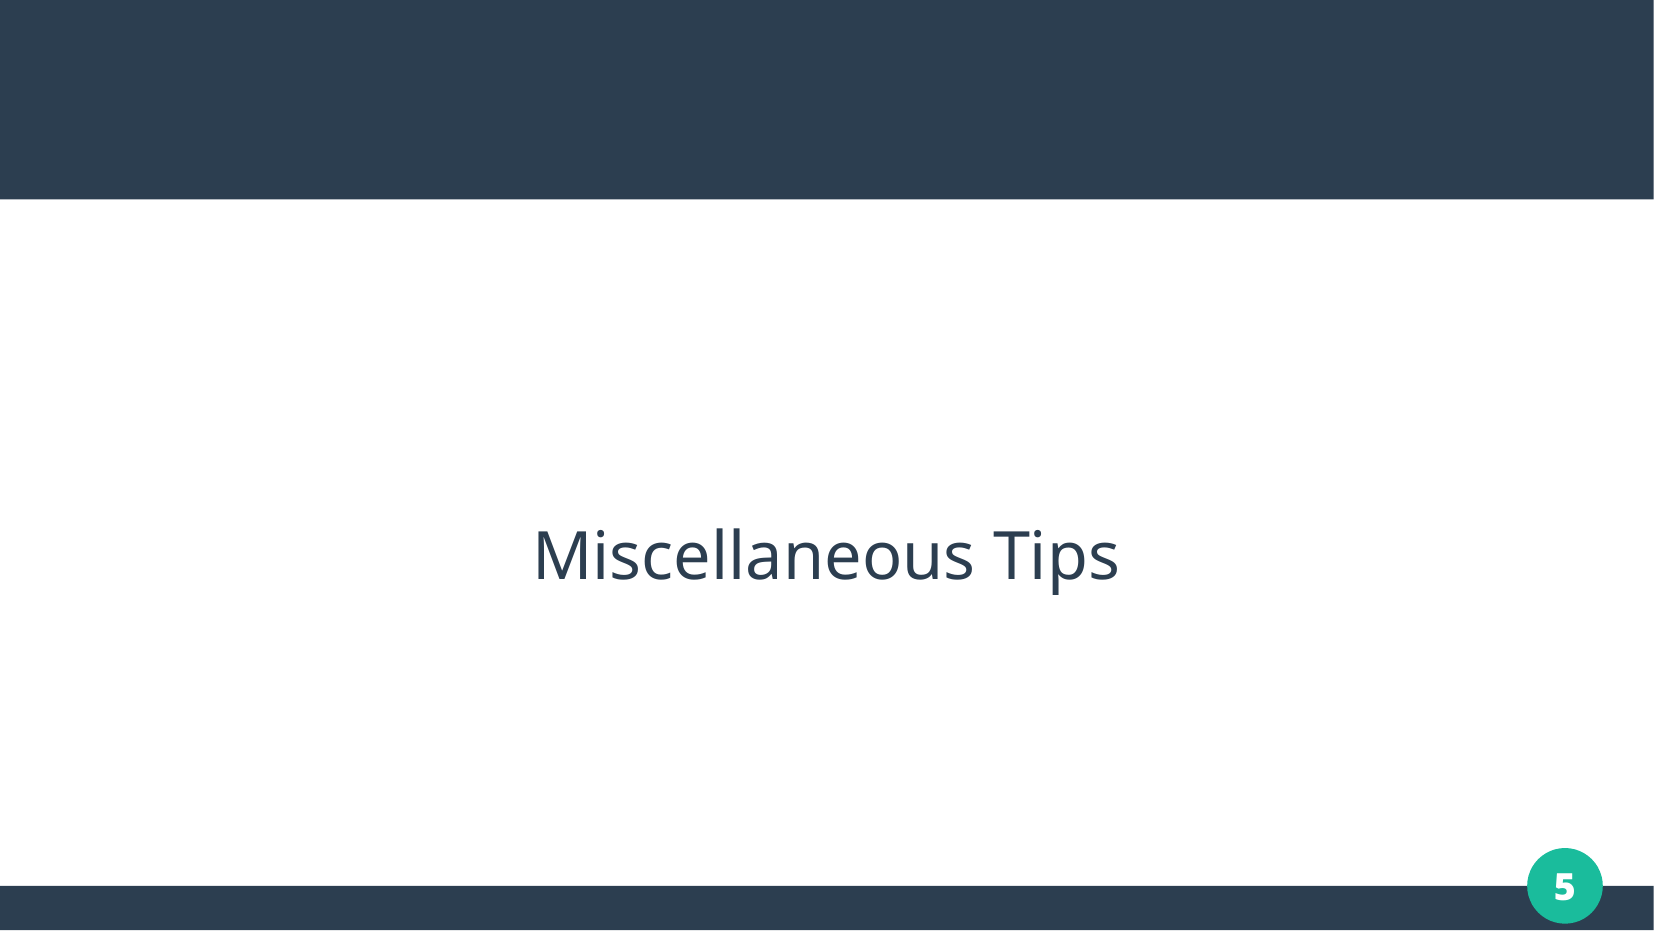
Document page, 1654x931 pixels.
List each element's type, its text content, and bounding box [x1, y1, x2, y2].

subtitle Miscellaneous Tips [59, 243, 1595, 864]
